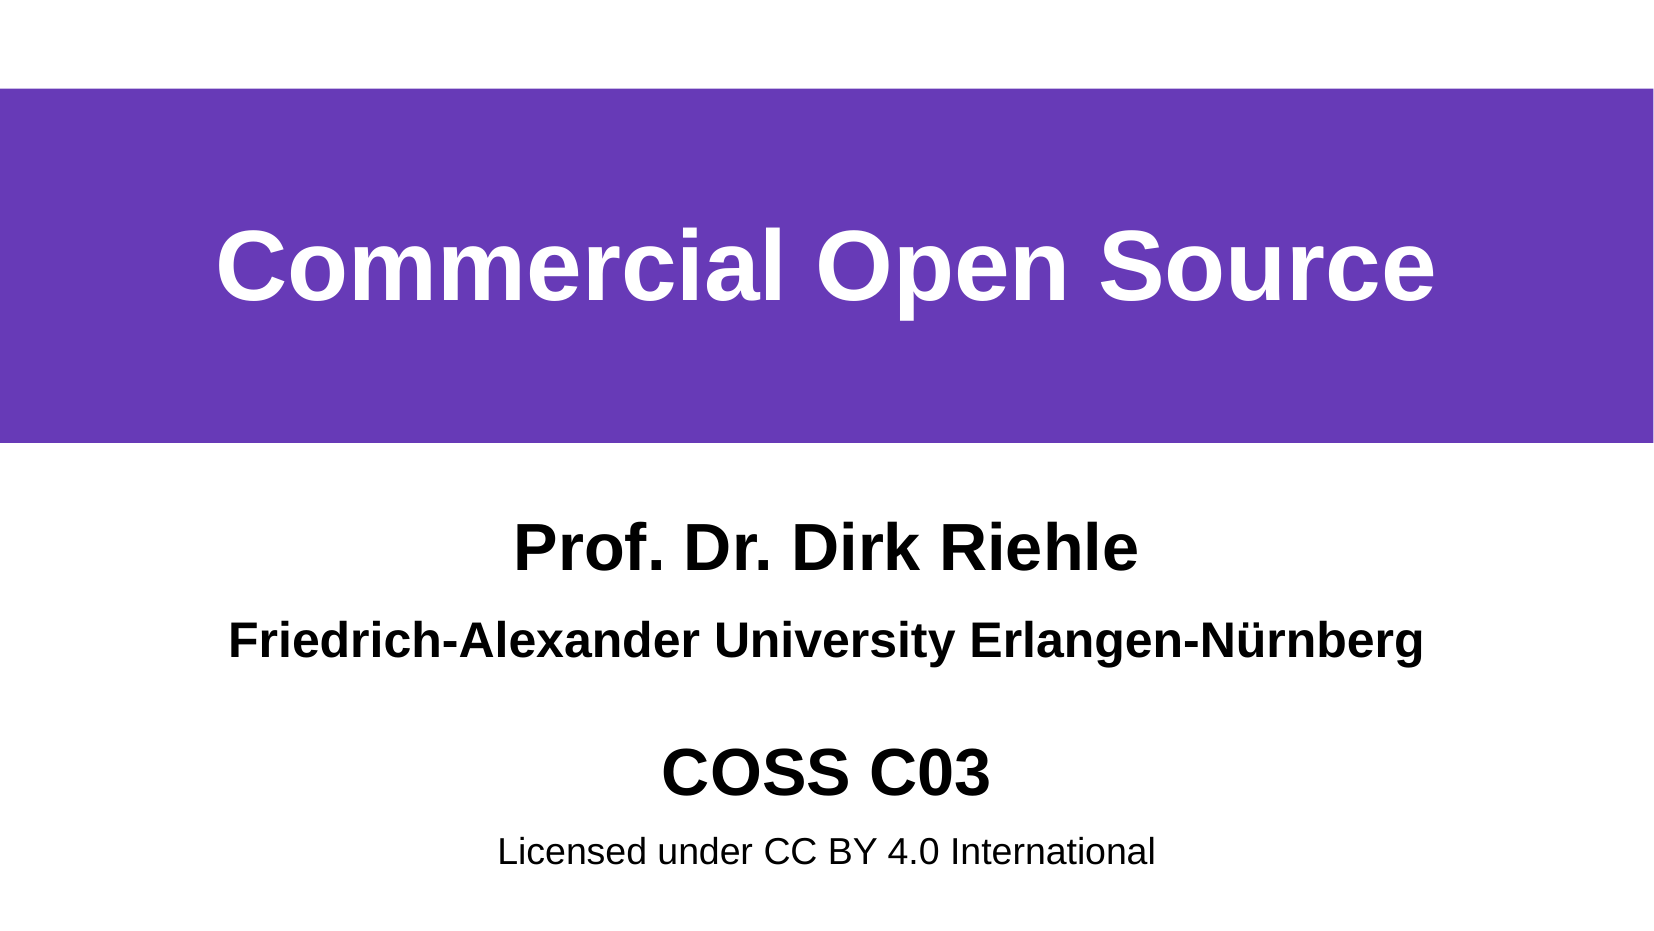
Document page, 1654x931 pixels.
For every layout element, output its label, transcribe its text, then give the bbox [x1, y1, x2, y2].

subtitle Prof. Dr. Dirk Riehle Friedrich-Alexander University Erlangen-Nürnberg COSS C03 Licensed under CC BY 4.0 International [29, 472, 1625, 886]
title Commercial Open Source [0, 88, 1654, 443]
